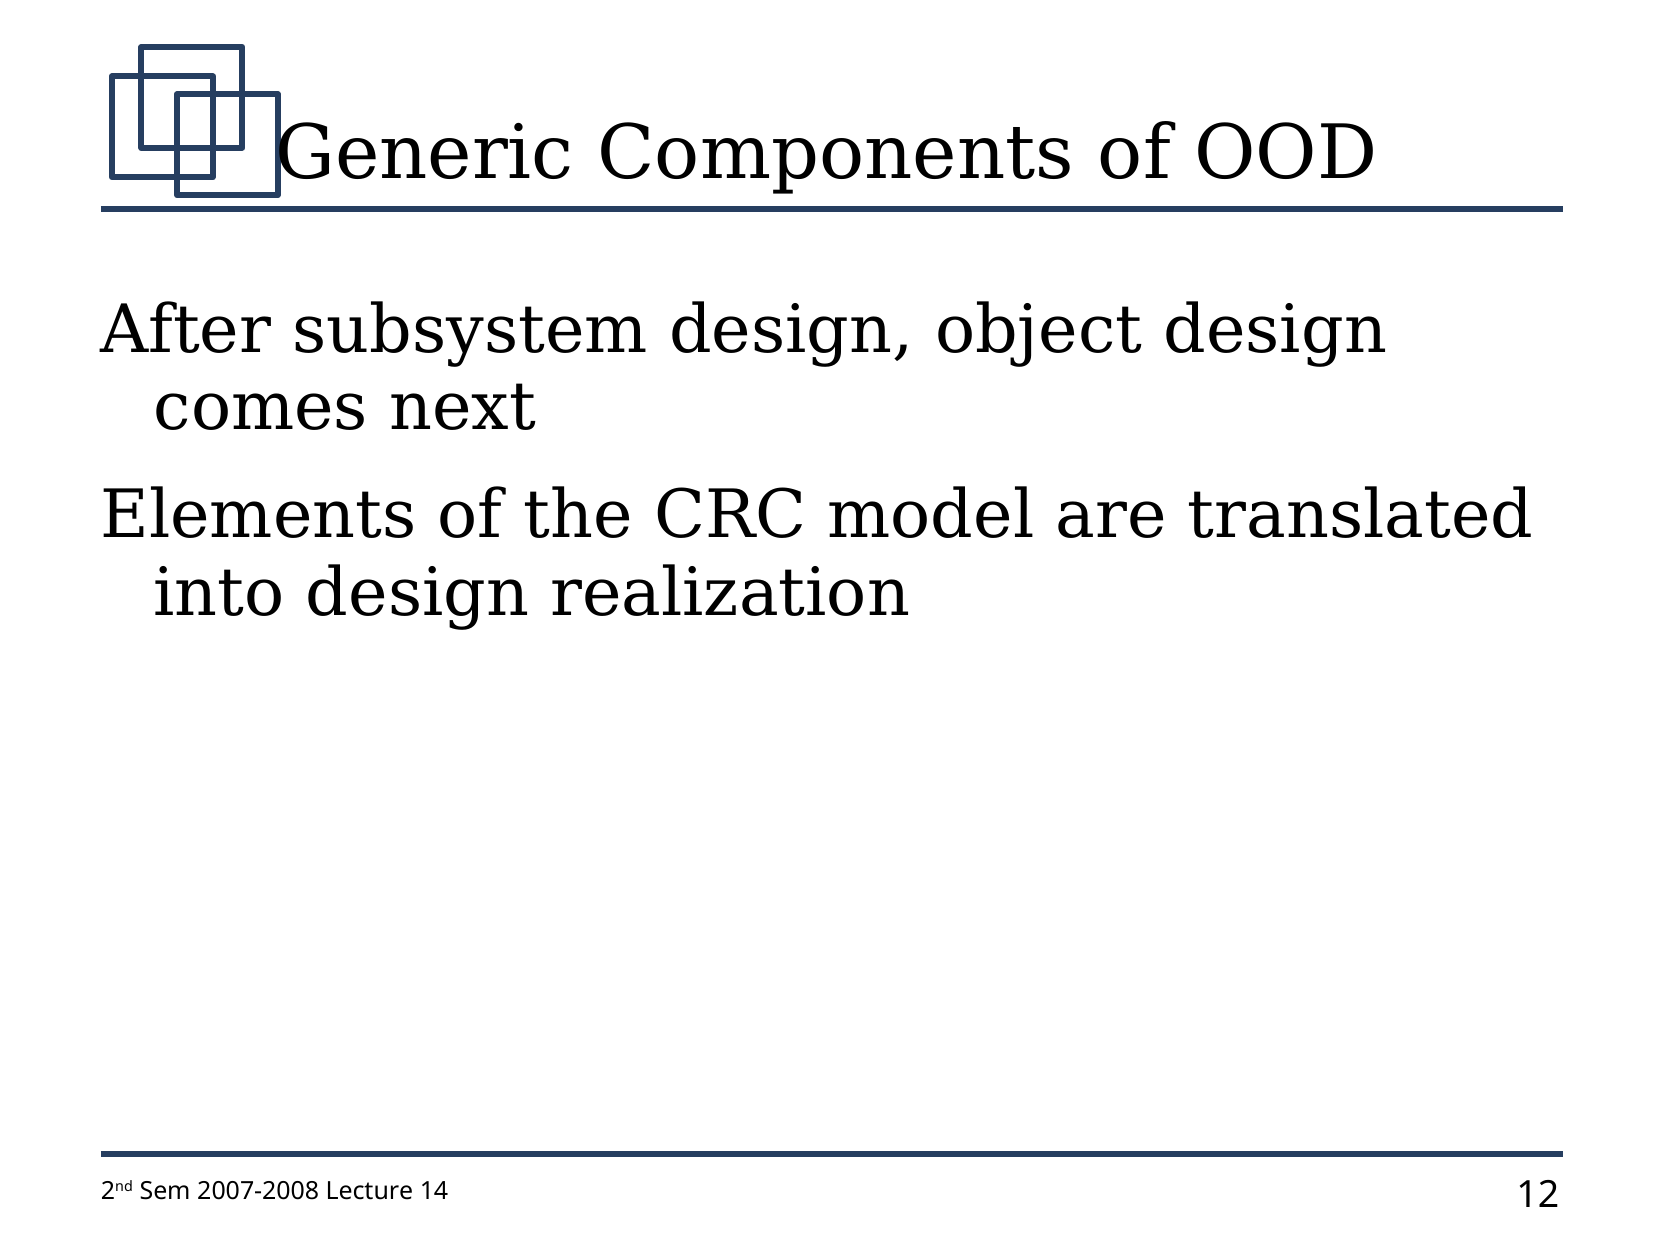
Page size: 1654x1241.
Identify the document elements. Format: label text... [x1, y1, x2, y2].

title Generic Components of OOD [82, 49, 1571, 257]
list After subsystem design, object design comes next Elements of the CRC model are translated into design realization [82, 290, 1571, 1109]
